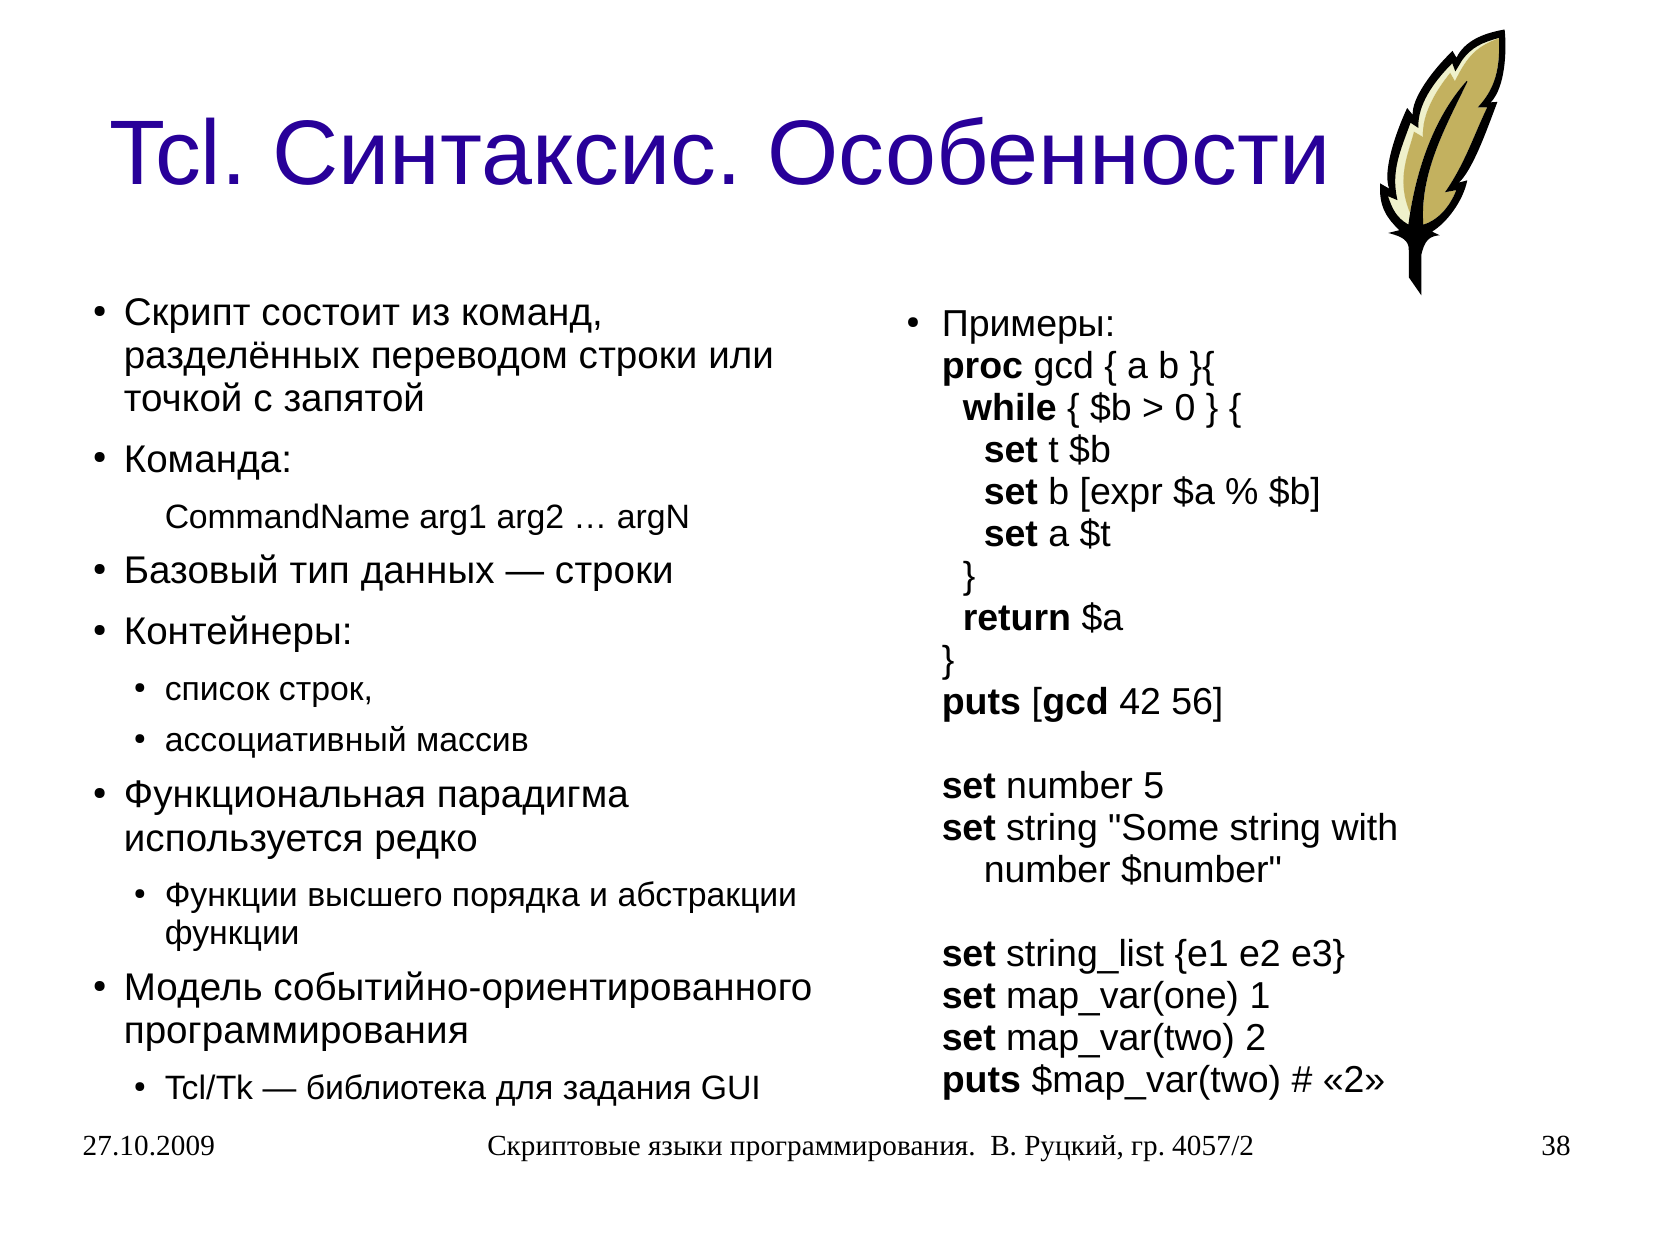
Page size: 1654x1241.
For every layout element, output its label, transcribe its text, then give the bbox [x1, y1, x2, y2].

picture [1380, 29, 1506, 295]
text_box Примеры: proc gcd { a b }{ while { $b > 0 } { set t $b set b [expr $a % $b] set a $t } return $a } puts [gcd 42 56] set number 5 set string "Some string with number $number" set string_list {e1 e2 e3} set map_var(one) 1 set map_var(two) 2 puts $map_var(two) # «2» [856, 295, 1536, 1108]
list Скрипт состоит из команд, разделённых переводом строки или точкой с запятой Команда: CommandName arg1 arg2 … argN Базовый тип данных — строки Контейнеры: список строк, ассоциативный массив Функциональная парадигма используется редко Функции высшего порядка и абстракции функции Модель событийно-ориентированного программирования Tcl/Tk — библиотека для задания GUI [82, 290, 827, 1109]
title Tcl. Синтаксис. Особенности [82, 49, 1359, 257]
